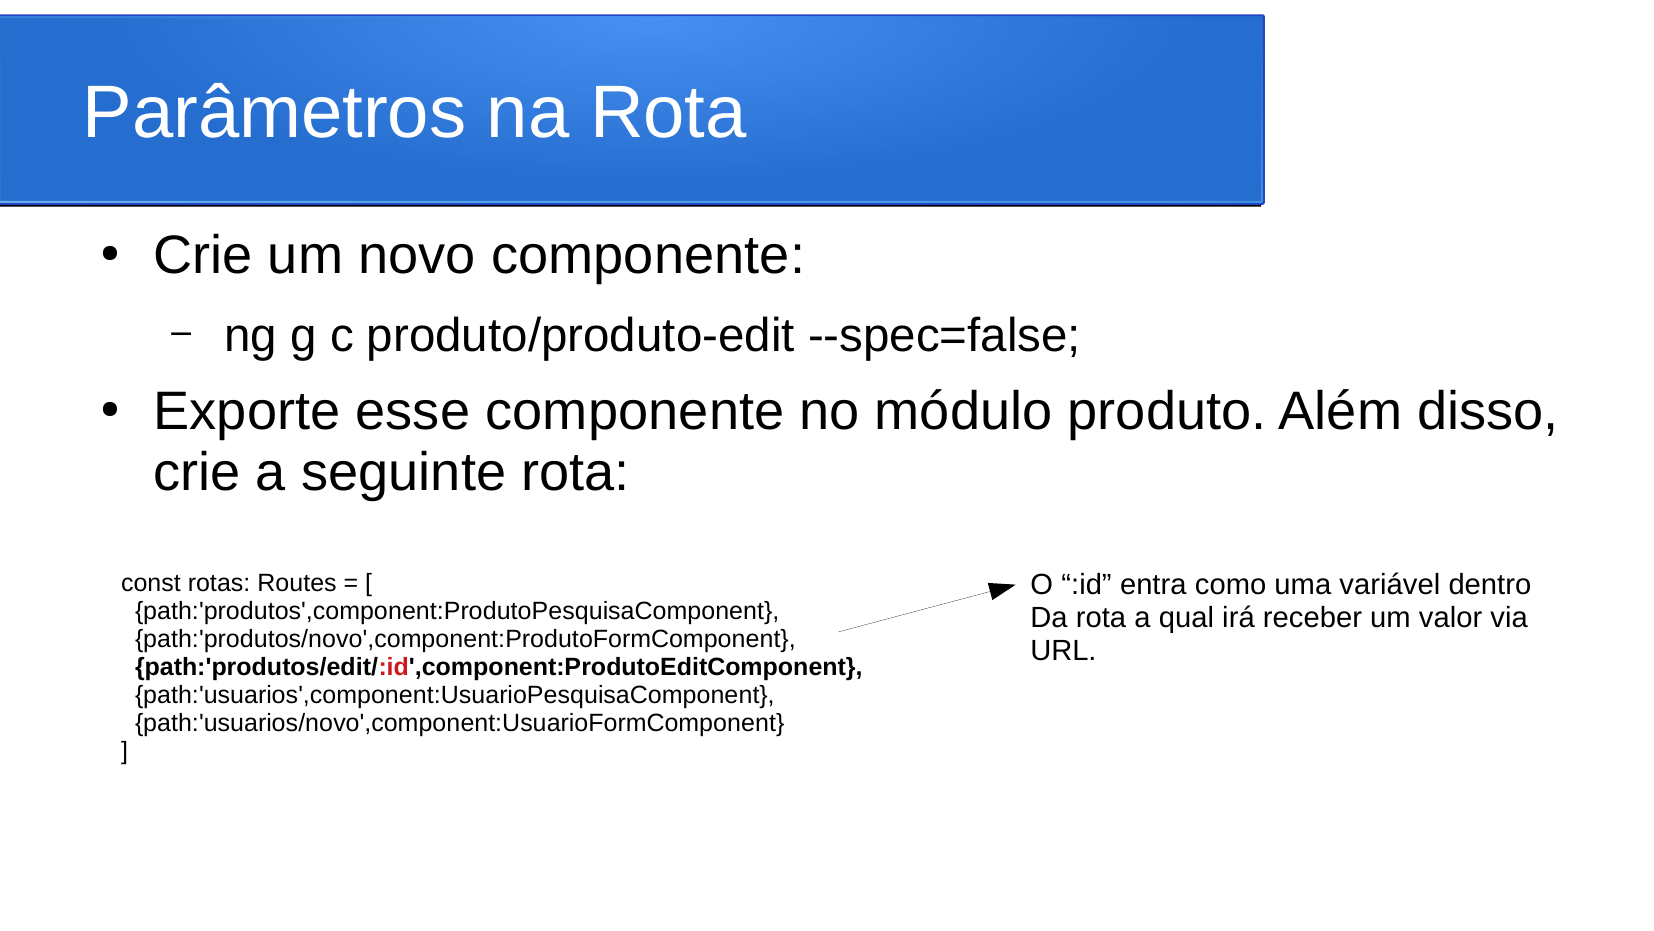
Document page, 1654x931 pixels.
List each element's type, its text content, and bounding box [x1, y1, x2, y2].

text_box O “:id” entra como uma variável dentro Da rota a qual irá receber um valor via URL. [1015, 561, 1556, 675]
title Parâmetros na Rota [82, 35, 1235, 189]
list Crie um novo componente: ng g c produto/produto-edit --spec=false; Exporte esse componente no módulo produto. Além disso, crie a seguinte rota: [82, 224, 1571, 764]
text_box const rotas: Routes = [ {path:'produtos',component:ProdutoPesquisaComponent}, {path:'produtos/novo',component:ProdutoFormComponent}, {path:'produtos/edit/:id',component:ProdutoEditComponent}, {path:'usuarios',component:UsuarioPesquisaComponent}, {path:'usuarios/novo',component:UsuarioFormComponent} ] [106, 561, 1394, 772]
